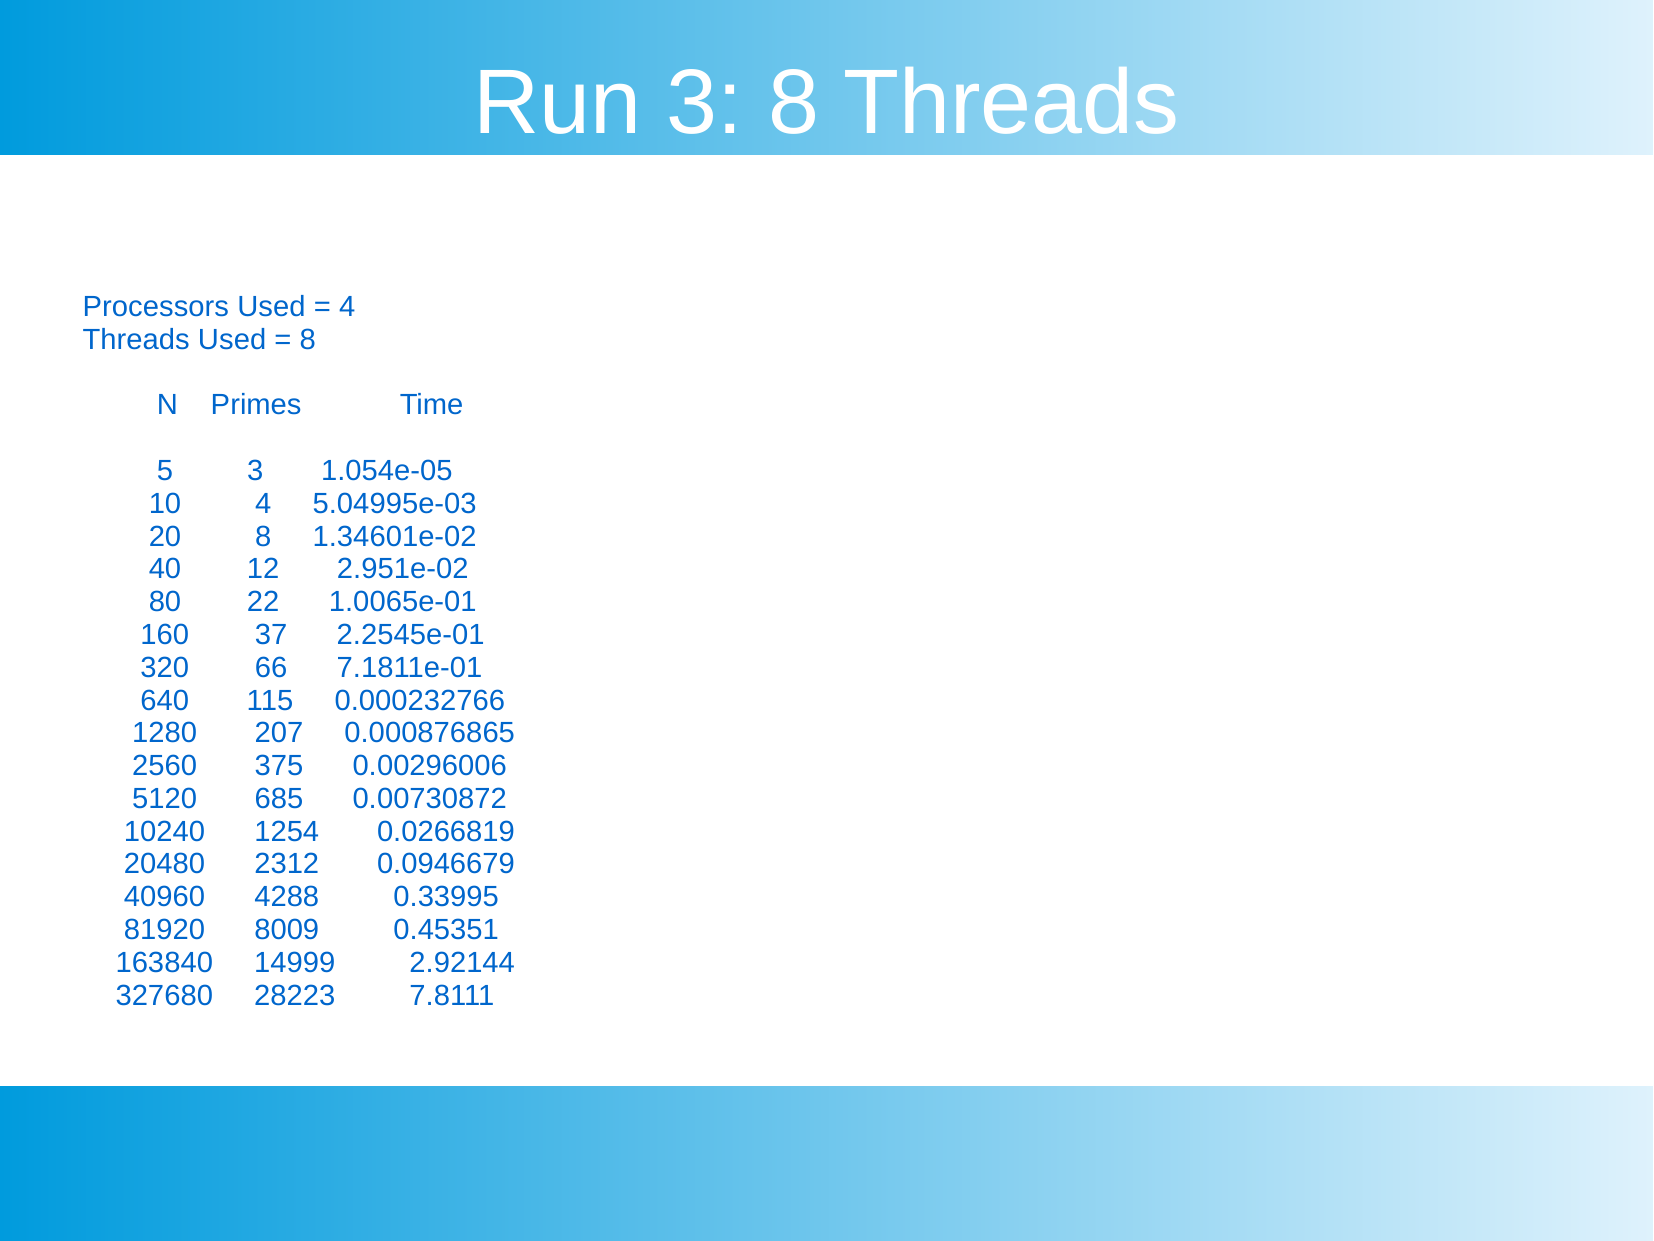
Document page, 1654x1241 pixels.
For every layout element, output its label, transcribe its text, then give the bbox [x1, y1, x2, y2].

list Processors Used = 4 Threads Used = 8 N Primes Time 5 3 1.054e-05 10 4 5.04995e-03 20 8 1.34601e-02 40 12 2.951e-02 80 22 1.0065e-01 160 37 2.2545e-01 320 66 7.1811e-01 640 115 0.000232766 1280 207 0.000876865 2560 375 0.00296006 5120 685 0.00730872 10240 1254 0.0266819 20480 2312 0.0946679 40960 4288 0.33995 81920 8009 0.45351 163840 14999 2.92144 327680 28223 7.8111 [82, 290, 1571, 1010]
title Run 3: 8 Threads [82, 49, 1571, 155]
